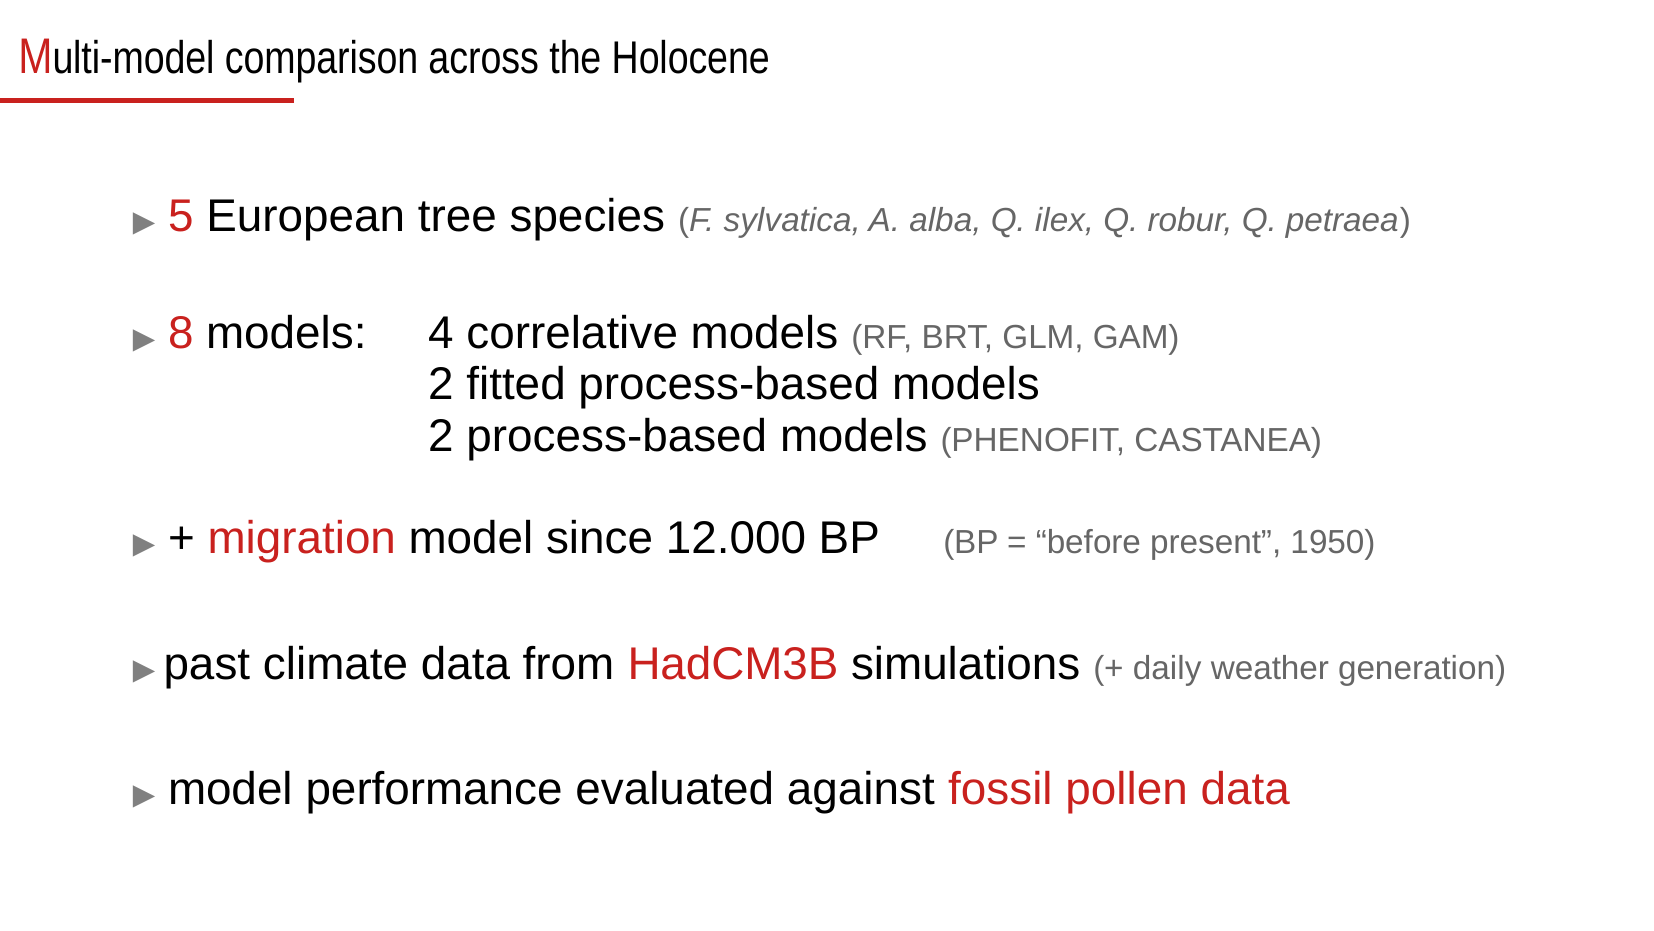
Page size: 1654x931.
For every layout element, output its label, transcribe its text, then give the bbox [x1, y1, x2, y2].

text_box Multi-model comparison across the Holocene [3, 0, 1653, 120]
text_box ▶ 5 European tree species (F. sylvatica, A. alba, Q. ilex, Q. robur, Q. petraea) ▶ 8 models: 4 correlative models (RF, BRT, GLM, GAM) 2 fitted process-based models 2 process-based models (PHENOFIT, CASTANEA) ▶ + migration model since 12.000 BP (BP = “before present”, 1950) ▶ past climate data from HadCM3B simulations (+ daily weather generation) ▶ model performance evaluated against fossil pollen data [118, 183, 1625, 822]
